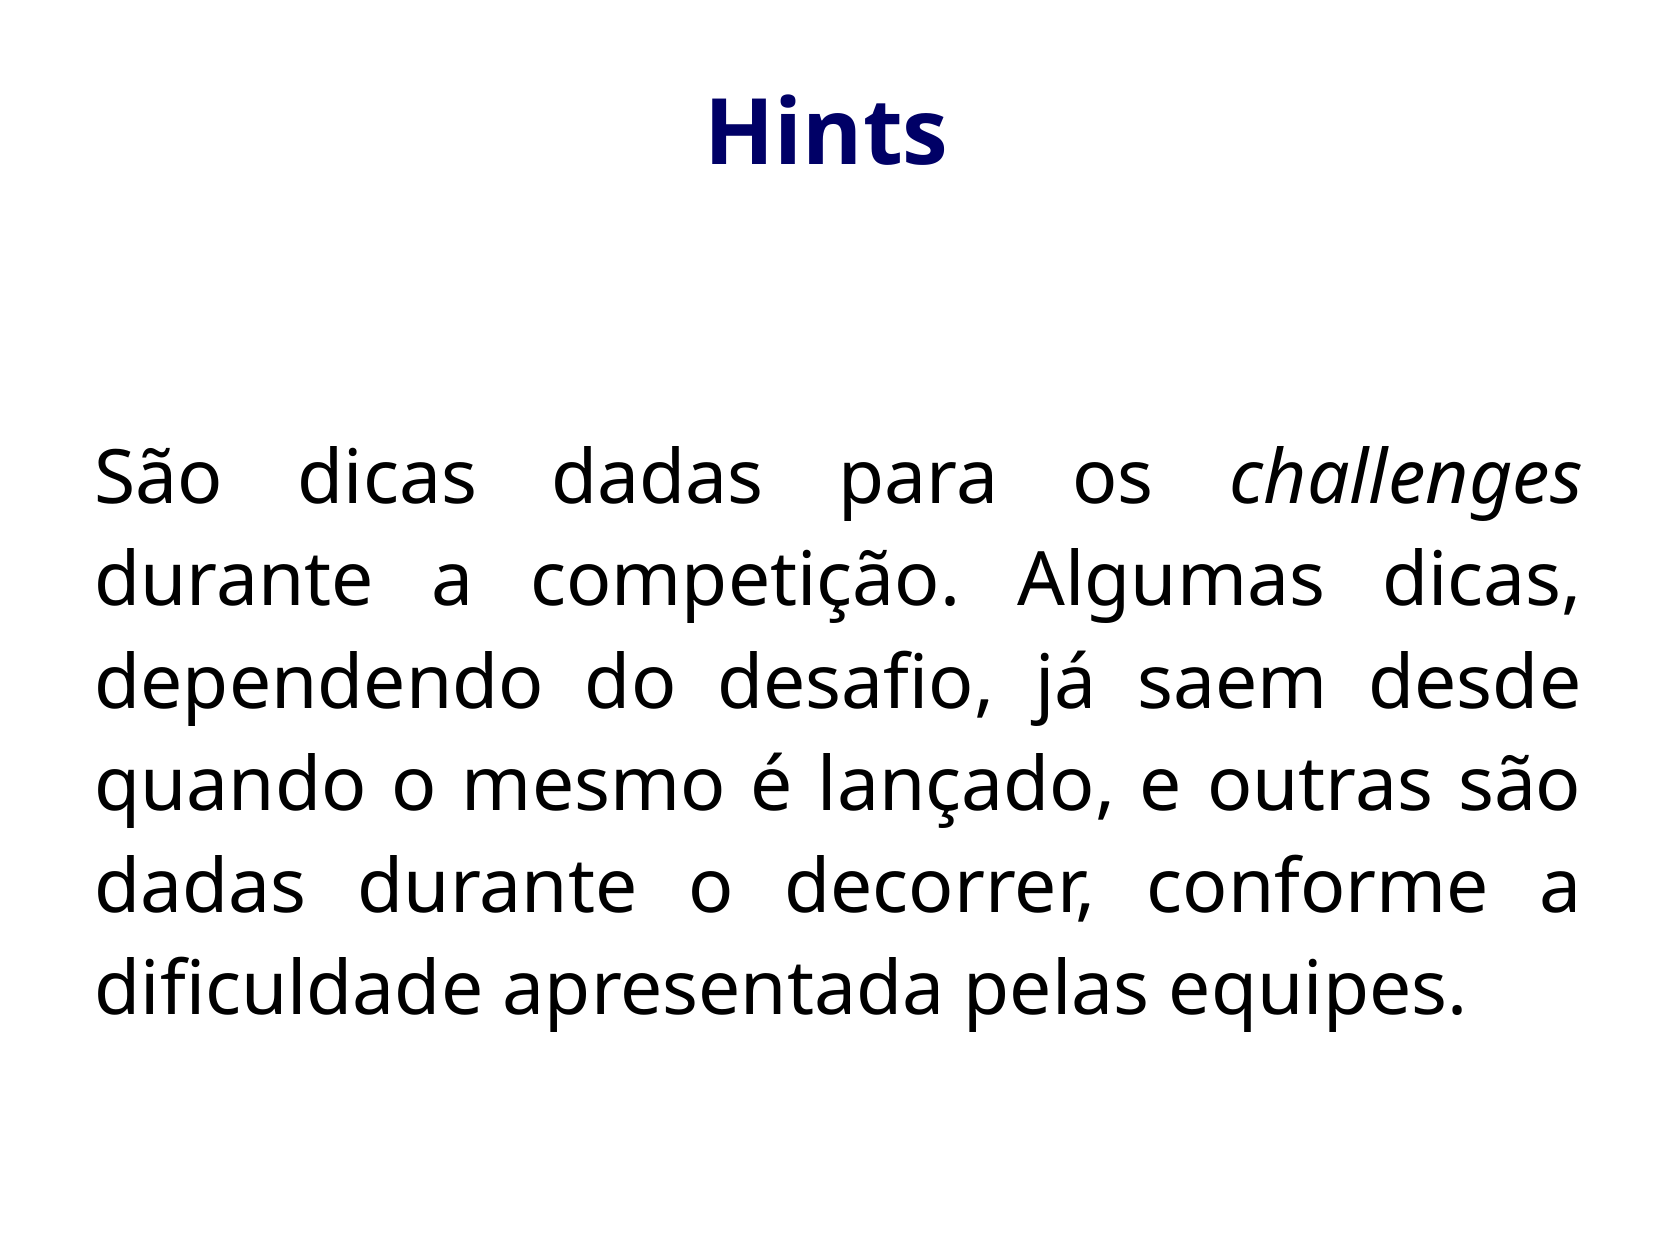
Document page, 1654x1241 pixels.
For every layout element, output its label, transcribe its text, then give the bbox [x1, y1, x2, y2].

title Hints [82, 25, 1571, 233]
subtitle São dicas dadas para os challenges durante a competição. Algumas dicas, dependendo do desafio, já saem desde quando o mesmo é lançado, e outras são dadas durante o decorrer, conforme a dificuldade apresentada pelas equipes. [94, 212, 1583, 1241]
